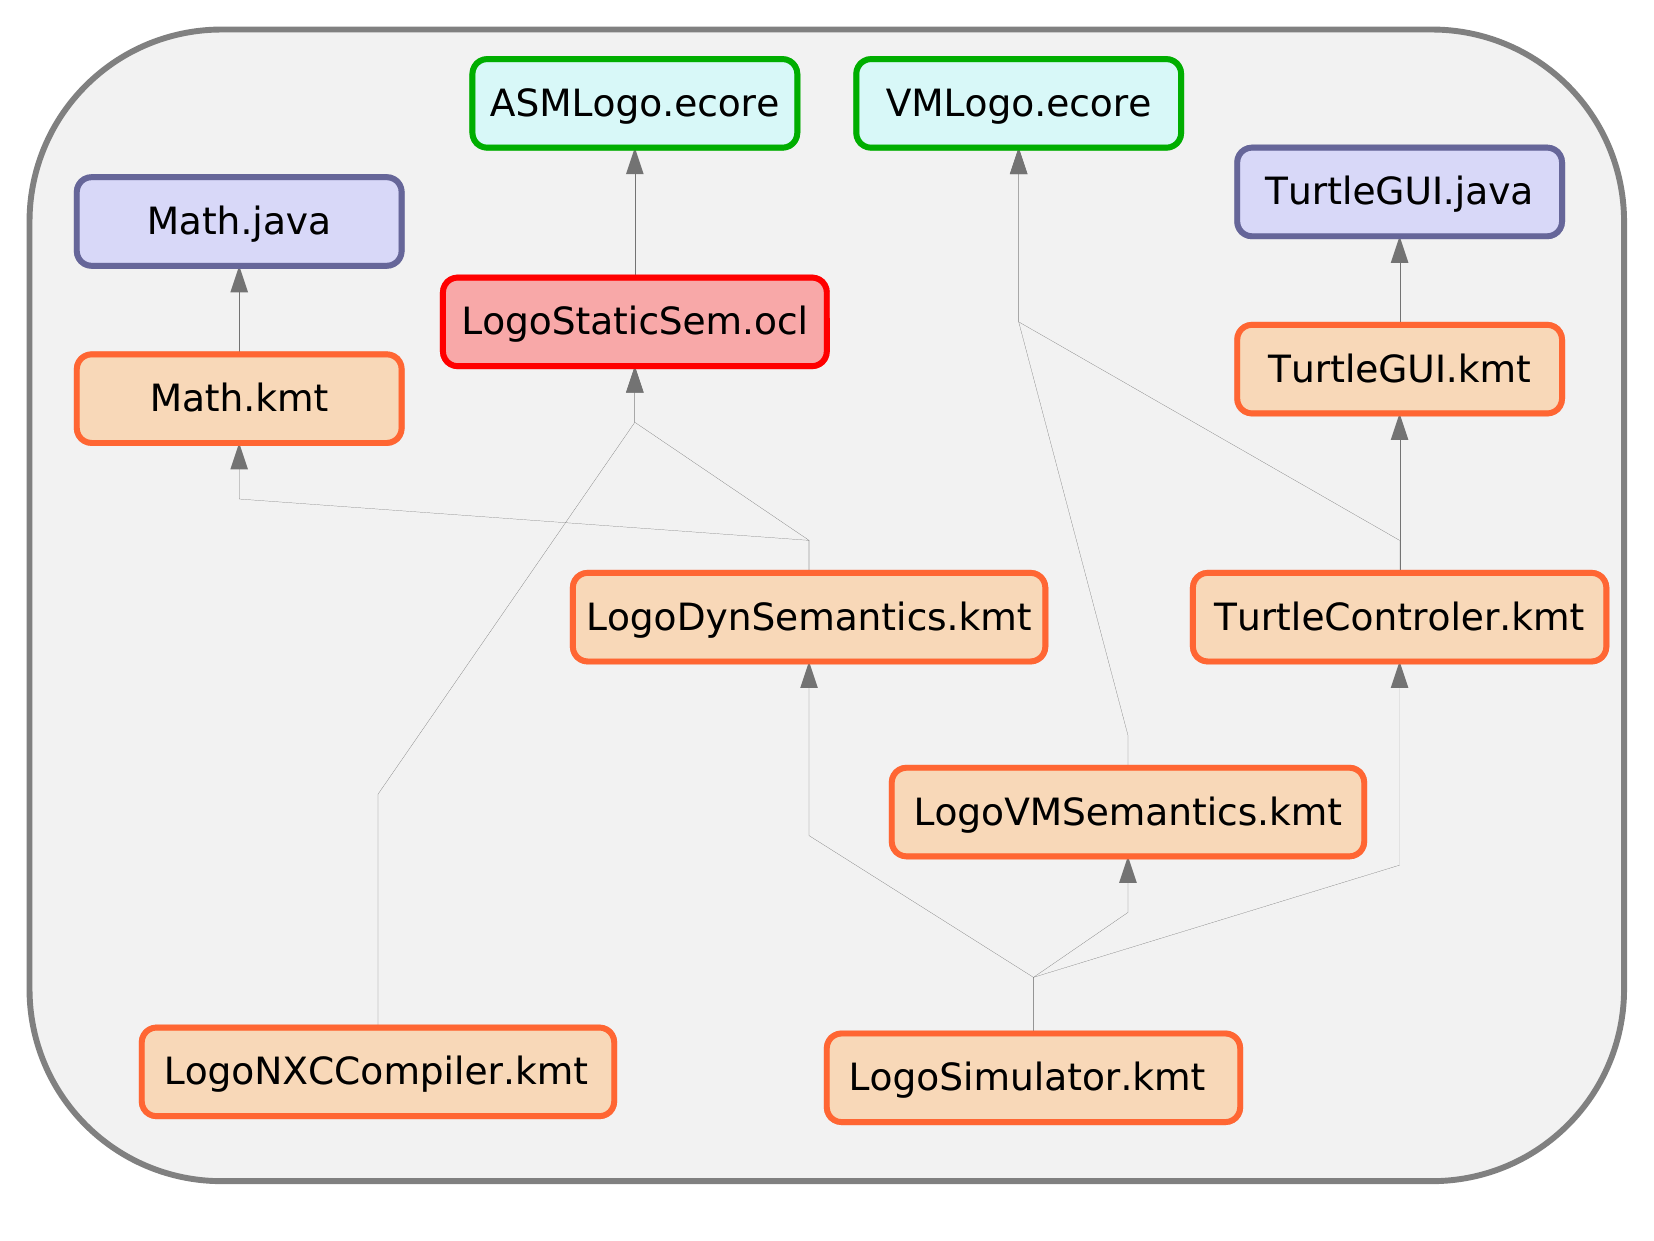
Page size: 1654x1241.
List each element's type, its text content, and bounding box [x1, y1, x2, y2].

text_box LogoSimulator.kmt [826, 1033, 1241, 1123]
text_box TurtleGUI.java [1237, 147, 1563, 237]
text_box VMLogo.ecore [856, 59, 1182, 148]
text_box LogoStaticSem.ocl [442, 277, 827, 367]
text_box TurtleGUI.kmt [1237, 324, 1563, 414]
text_box [29, 29, 1625, 1182]
text_box Math.java [76, 177, 402, 266]
text_box Math.kmt [76, 354, 402, 443]
text_box LogoVMSemantics.kmt [891, 767, 1365, 857]
text_box LogoDynSemantics.kmt [572, 572, 1046, 662]
text_box TurtleControler.kmt [1192, 572, 1607, 662]
text_box LogoNXCCompiler.kmt [141, 1027, 615, 1117]
text_box ASMLogo.ecore [472, 59, 798, 148]
